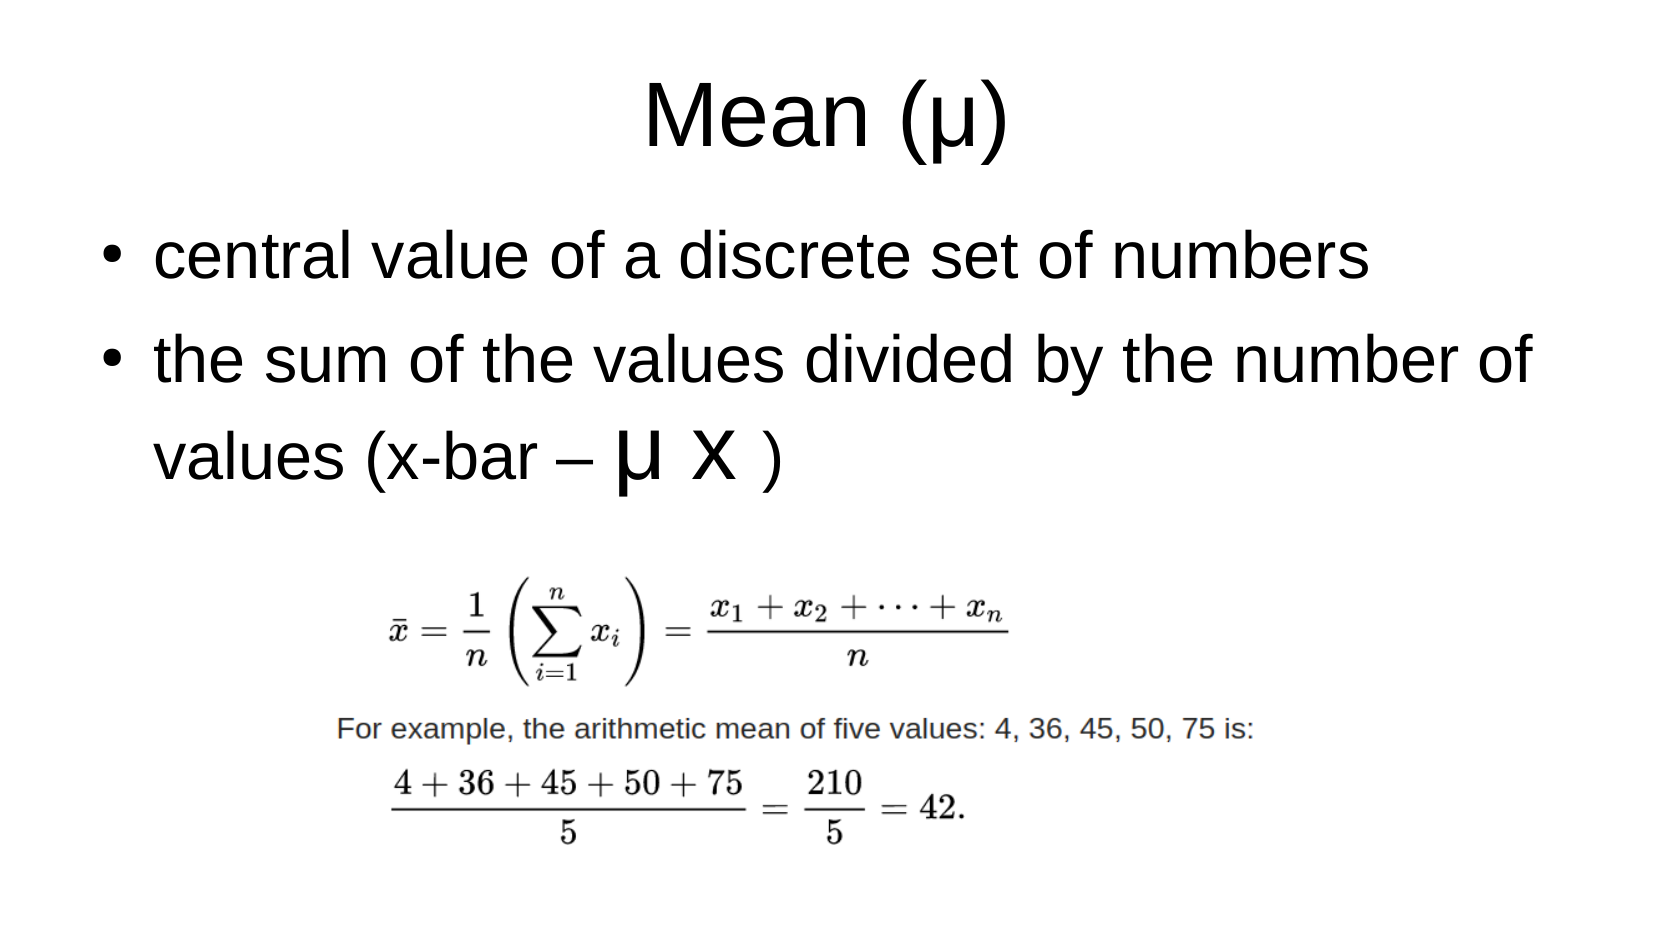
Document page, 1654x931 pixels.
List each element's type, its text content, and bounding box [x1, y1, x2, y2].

picture [318, 555, 1335, 863]
title Mean (μ) [82, 37, 1571, 193]
list central value of a discrete set of numbers the sum of the values divided by the number of values (x-bar – μ x ) [82, 217, 1571, 758]
